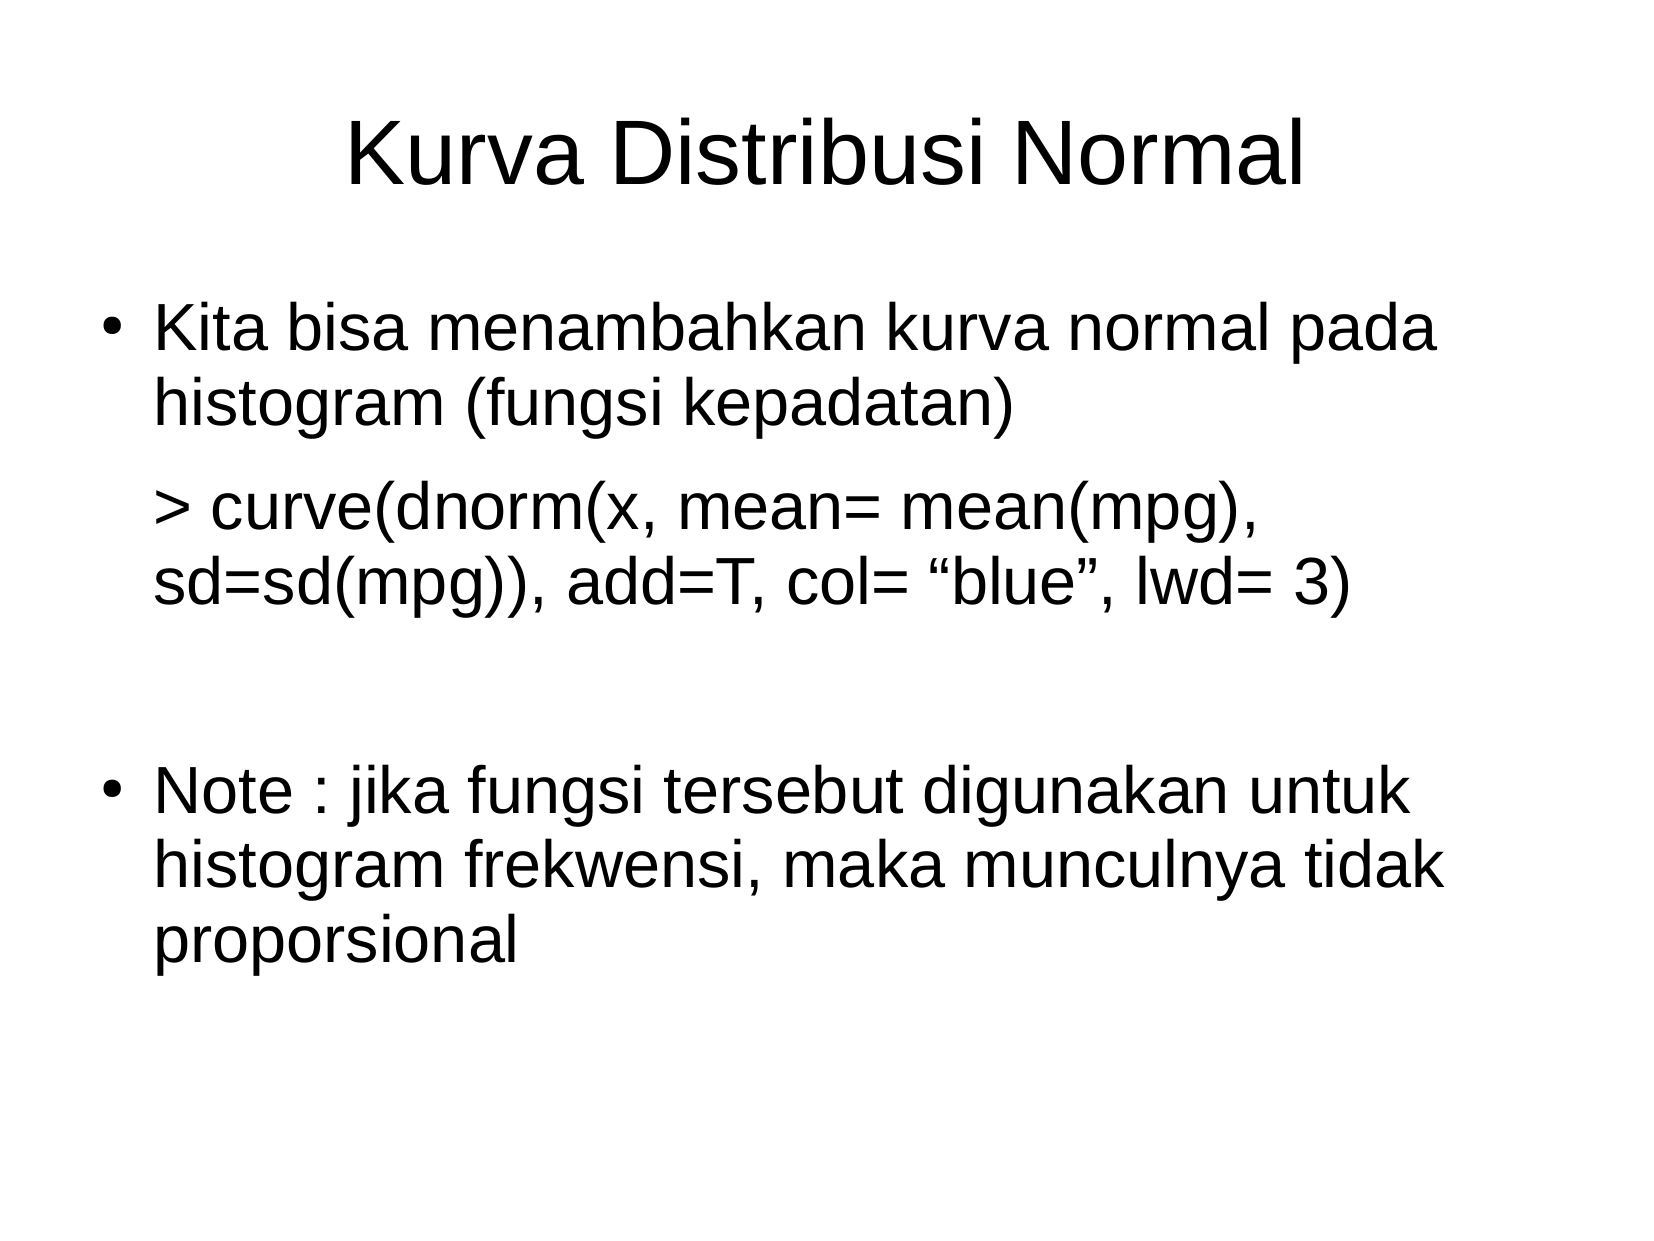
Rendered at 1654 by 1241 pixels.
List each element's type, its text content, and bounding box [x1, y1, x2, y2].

list Kita bisa menambahkan kurva normal pada histogram (fungsi kepadatan) > curve(dnorm(x, mean= mean(mpg), sd=sd(mpg)), add=T, col= “blue”, lwd= 3) Note : jika fungsi tersebut digunakan untuk histogram frekwensi, maka munculnya tidak proporsional [82, 290, 1571, 1010]
title Kurva Distribusi Normal [82, 49, 1571, 257]
